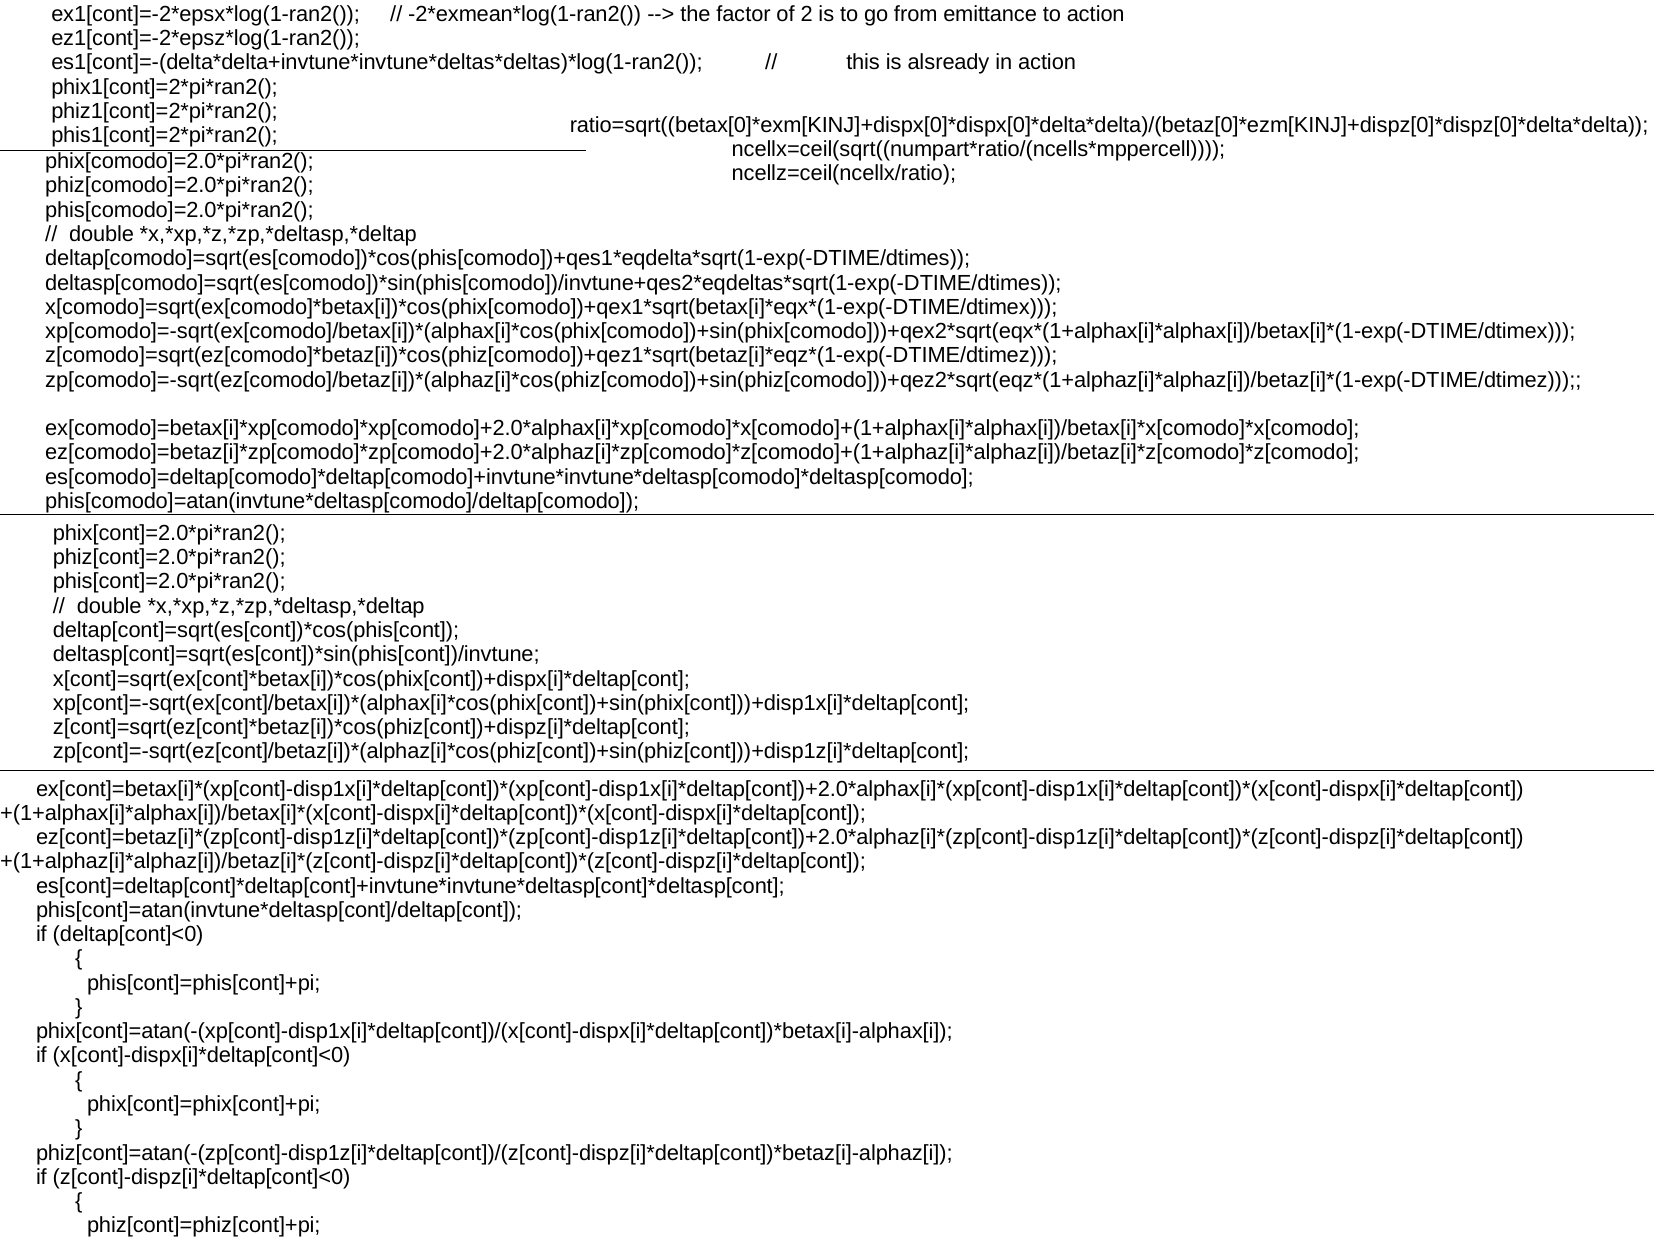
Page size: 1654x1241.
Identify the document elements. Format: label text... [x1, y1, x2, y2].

text_box phix[comodo]=2.0*pi*ran2(); phiz[comodo]=2.0*pi*ran2(); phis[comodo]=2.0*pi*ran2(); // double *x,*xp,*z,*zp,*deltasp,*deltap deltap[comodo]=sqrt(es[comodo])*cos(phis[comodo])+qes1*eqdelta*sqrt(1-exp(-DTIME/dtimes)); deltasp[comodo]=sqrt(es[comodo])*sin(phis[comodo])/invtune+qes2*eqdeltas*sqrt(1-exp(-DTIME/dtimes)); x[comodo]=sqrt(ex[comodo]*betax[i])*cos(phix[comodo])+qex1*sqrt(betax[i]*eqx*(1-exp(-DTIME/dtimex))); xp[comodo]=-sqrt(ex[comodo]/betax[i])*(alphax[i]*cos(phix[comodo])+sin(phix[comodo]))+qex2*sqrt(eqx*(1+alphax[i]*alphax[i])/betax[i]*(1-exp(-DTIME/dtimex))); z[comodo]=sqrt(ez[comodo]*betaz[i])*cos(phiz[comodo])+qez1*sqrt(betaz[i]*eqz*(1-exp(-DTIME/dtimez))); zp[comodo]=-sqrt(ez[comodo]/betaz[i])*(alphaz[i]*cos(phiz[comodo])+sin(phiz[comodo]))+qez2*sqrt(eqz*(1+alphaz[i]*alphaz[i])/betaz[i]*(1-exp(-DTIME/dtimez)));; ex[comodo]=betax[i]*xp[comodo]*xp[comodo]+2.0*alphax[i]*xp[comodo]*x[comodo]+(1+alphax[i]*alphax[i])/betax[i]*x[comodo]*x[comodo]; ez[comodo]=betaz[i]*zp[comodo]*zp[comodo]+2.0*alphaz[i]*zp[comodo]*z[comodo]+(1+alphaz[i]*alphaz[i])/betaz[i]*z[comodo]*z[comodo]; es[comodo]=deltap[comodo]*deltap[comodo]+invtune*invtune*deltasp[comodo]*deltasp[comodo]; phis[comodo]=atan(invtune*deltasp[comodo]/deltap[comodo]); [0, 515, 1654, 770]
text_box ex1[cont]=-2*epsx*log(1-ran2()); // -2*exmean*log(1-ran2()) --> the factor of 2 is to go from emittance to action ez1[cont]=-2*epsz*log(1-ran2()); es1[cont]=-(delta*delta+invtune*invtune*deltas*deltas)*log(1-ran2()); // this is alsready in action phix1[cont]=2*pi*ran2(); phiz1[cont]=2*pi*ran2(); phis1[cont]=2*pi*ran2(); [0, 0, 1654, 141]
text_box ratio=sqrt((betax[0]*exm[KINJ]+dispx[0]*dispx[0]*delta*delta)/(betaz[0]*ezm[KINJ]+dispz[0]*dispz[0]*delta*delta)); ncellx=ceil(sqrt((numpart*ratio/(ncells*mppercell)))); ncellz=ceil(ncellx/ratio); [555, 105, 1654, 141]
text_box phix[comodo]=2.0*pi*ran2(); phiz[comodo]=2.0*pi*ran2(); phis[comodo]=2.0*pi*ran2(); // double *x,*xp,*z,*zp,*deltasp,*deltap deltap[comodo]=sqrt(es[comodo])*cos(phis[comodo])+qes1*eqdelta*sqrt(1-exp(-DTIME/dtimes)); deltasp[comodo]=sqrt(es[comodo])*sin(phis[comodo])/invtune+qes2*eqdeltas*sqrt(1-exp(-DTIME/dtimes)); x[comodo]=sqrt(ex[comodo]*betax[i])*cos(phix[comodo])+qex1*sqrt(betax[i]*eqx*(1-exp(-DTIME/dtimex))); xp[comodo]=-sqrt(ex[comodo]/betax[i])*(alphax[i]*cos(phix[comodo])+sin(phix[comodo]))+qex2*sqrt(eqx*(1+alphax[i]*alphax[i])/betax[i]*(1-exp(-DTIME/dtimex))); z[comodo]=sqrt(ez[comodo]*betaz[i])*cos(phiz[comodo])+qez1*sqrt(betaz[i]*eqz*(1-exp(-DTIME/dtimez))); zp[comodo]=-sqrt(ez[comodo]/betaz[i])*(alphaz[i]*cos(phiz[comodo])+sin(phiz[comodo]))+qez2*sqrt(eqz*(1+alphaz[i]*alphaz[i])/betaz[i]*(1-exp(-DTIME/dtimez)));; ex[comodo]=betax[i]*xp[comodo]*xp[comodo]+2.0*alphax[i]*xp[comodo]*x[comodo]+(1+alphax[i]*alphax[i])/betax[i]*x[comodo]*x[comodo]; ez[comodo]=betaz[i]*zp[comodo]*zp[comodo]+2.0*alphaz[i]*zp[comodo]*z[comodo]+(1+alphaz[i]*alphaz[i])/betaz[i]*z[comodo]*z[comodo]; es[comodo]=deltap[comodo]*deltap[comodo]+invtune*invtune*deltasp[comodo]*deltasp[comodo]; phis[comodo]=atan(invtune*deltasp[comodo]/deltap[comodo]); [0, 771, 1654, 1165]
text_box ex[cont]=betax[i]*(xp[cont]-disp1x[i]*deltap[cont])*(xp[cont]-disp1x[i]*deltap[cont])+2.0*alphax[i]*(xp[cont]-disp1x[i]*deltap[cont])*(x[cont]-dispx[i]*deltap[cont])+(1+alphax[i]*alphax[i])/betax[i]*(x[cont]-dispx[i]*deltap[cont])*(x[cont]-dispx[i]*deltap[cont]); ez[cont]=betaz[i]*(zp[cont]-disp1z[i]*deltap[cont])*(zp[cont]-disp1z[i]*deltap[cont])+2.0*alphaz[i]*(zp[cont]-disp1z[i]*deltap[cont])*(z[cont]-dispz[i]*deltap[cont])+(1+alphaz[i]*alphaz[i])/betaz[i]*(z[cont]-dispz[i]*deltap[cont])*(z[cont]-dispz[i]*deltap[cont]); es[cont]=deltap[cont]*deltap[cont]+invtune*invtune*deltasp[cont]*deltasp[cont]; phis[cont]=atan(invtune*deltasp[cont]/deltap[cont]); if (deltap[cont]<0) { phis[cont]=phis[cont]+pi; } phix[cont]=atan(-(xp[cont]-disp1x[i]*deltap[cont])/(x[cont]-dispx[i]*deltap[cont])*betax[i]-alphax[i]); if (x[cont]-dispx[i]*deltap[cont]<0) { phix[cont]=phix[cont]+pi; } phiz[cont]=atan(-(zp[cont]-disp1z[i]*deltap[cont])/(z[cont]-dispz[i]*deltap[cont])*betaz[i]-alphaz[i]); if (z[cont]-dispz[i]*deltap[cont]<0) { phiz[cont]=phiz[cont]+pi; [0, 1165, 1654, 1241]
text_box phix[comodo]=2.0*pi*ran2(); phiz[comodo]=2.0*pi*ran2(); phis[comodo]=2.0*pi*ran2(); // double *x,*xp,*z,*zp,*deltasp,*deltap deltap[comodo]=sqrt(es[comodo])*cos(phis[comodo])+qes1*eqdelta*sqrt(1-exp(-DTIME/dtimes)); deltasp[comodo]=sqrt(es[comodo])*sin(phis[comodo])/invtune+qes2*eqdeltas*sqrt(1-exp(-DTIME/dtimes)); x[comodo]=sqrt(ex[comodo]*betax[i])*cos(phix[comodo])+qex1*sqrt(betax[i]*eqx*(1-exp(-DTIME/dtimex))); xp[comodo]=-sqrt(ex[comodo]/betax[i])*(alphax[i]*cos(phix[comodo])+sin(phix[comodo]))+qex2*sqrt(eqx*(1+alphax[i]*alphax[i])/betax[i]*(1-exp(-DTIME/dtimex))); z[comodo]=sqrt(ez[comodo]*betaz[i])*cos(phiz[comodo])+qez1*sqrt(betaz[i]*eqz*(1-exp(-DTIME/dtimez))); zp[comodo]=-sqrt(ez[comodo]/betaz[i])*(alphaz[i]*cos(phiz[comodo])+sin(phiz[comodo]))+qez2*sqrt(eqz*(1+alphaz[i]*alphaz[i])/betaz[i]*(1-exp(-DTIME/dtimez)));; ex[comodo]=betax[i]*xp[comodo]*xp[comodo]+2.0*alphax[i]*xp[comodo]*x[comodo]+(1+alphax[i]*alphax[i])/betax[i]*x[comodo]*x[comodo]; ez[comodo]=betaz[i]*zp[comodo]*zp[comodo]+2.0*alphaz[i]*zp[comodo]*z[comodo]+(1+alphaz[i]*alphaz[i])/betaz[i]*z[comodo]*z[comodo]; es[comodo]=deltap[comodo]*deltap[comodo]+invtune*invtune*deltasp[comodo]*deltasp[comodo]; phis[comodo]=atan(invtune*deltasp[comodo]/deltap[comodo]); [0, 141, 1654, 514]
